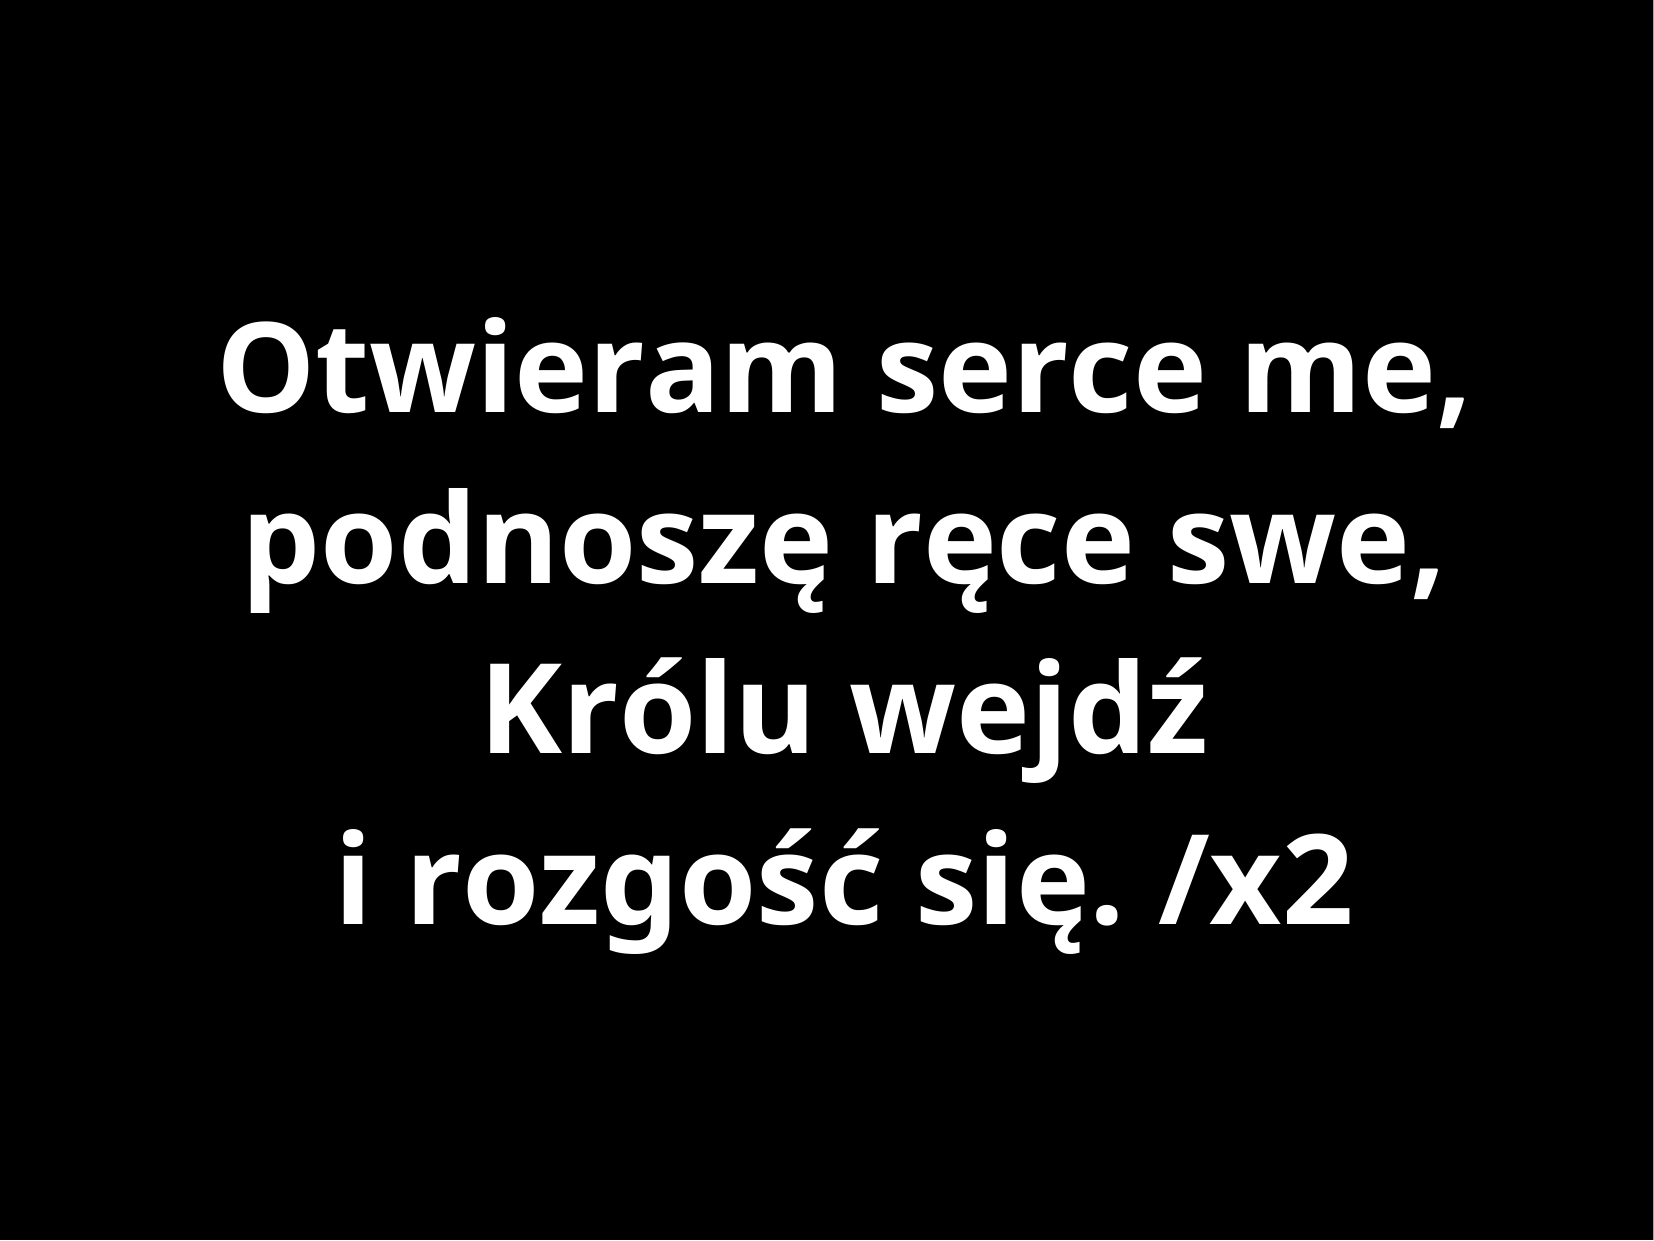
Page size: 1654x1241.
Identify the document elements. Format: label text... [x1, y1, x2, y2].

subtitle Otwieram serce me, podnoszę ręce swe, Królu wejdź i rozgość się. /x2 [0, 0, 1654, 1241]
